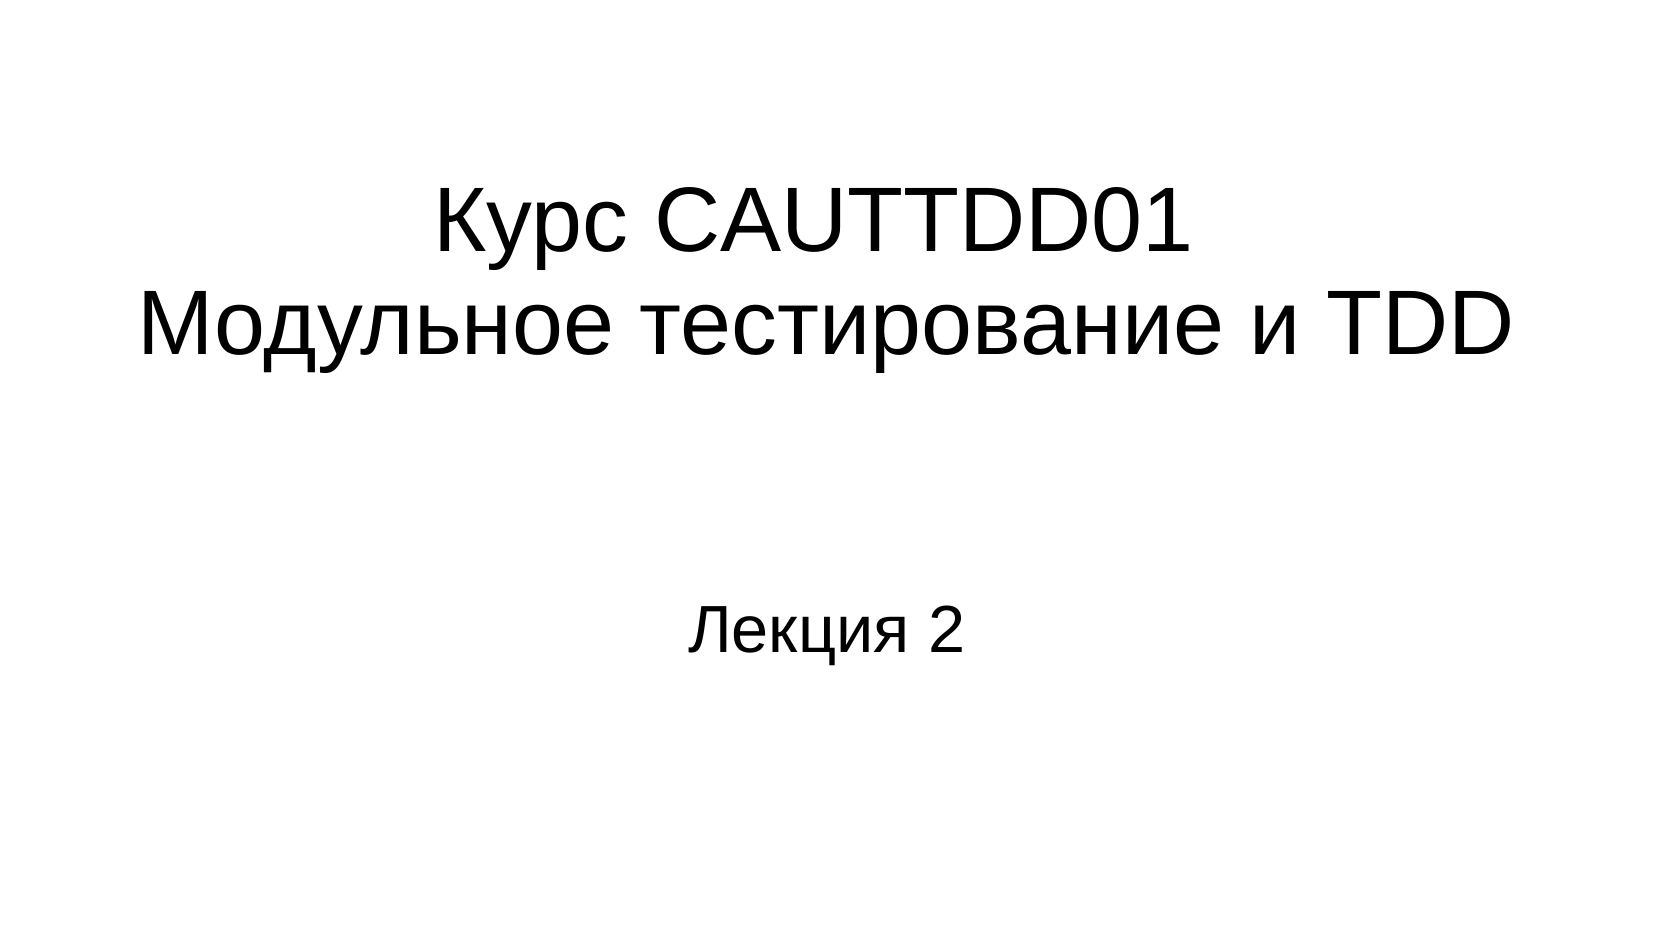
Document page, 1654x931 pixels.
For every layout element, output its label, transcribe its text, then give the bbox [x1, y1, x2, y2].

text_box Лекция 2 [82, 501, 1571, 758]
title Курс CAUTTDD01 Модульное тестирование и TDD [82, 168, 1571, 374]
